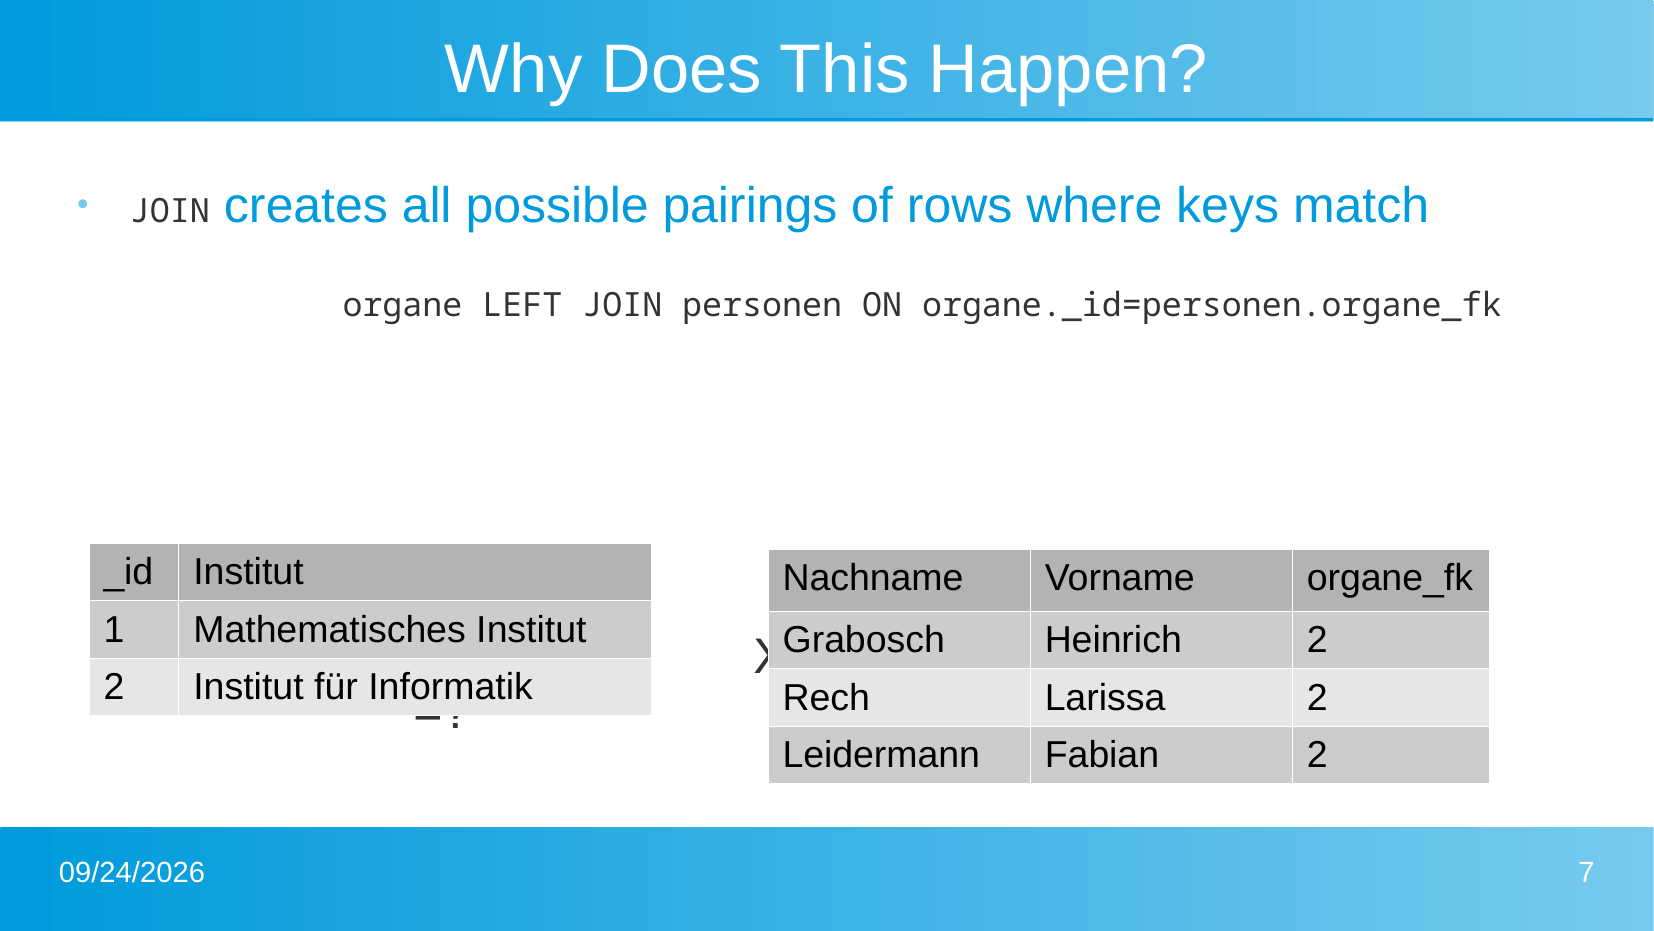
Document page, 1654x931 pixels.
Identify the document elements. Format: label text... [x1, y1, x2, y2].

table_header Nachname [769, 550, 1030, 611]
table_cell Rech [769, 669, 1030, 726]
table_cell Heinrich [1031, 612, 1292, 668]
table_cell Grabosch [769, 612, 1030, 668]
table_cell Leidermann [769, 727, 1030, 783]
table_cell 2 [90, 659, 178, 715]
table_cell Institut für Informatik [179, 659, 651, 715]
table_header Vorname [1031, 550, 1292, 611]
table_cell 2 [1293, 669, 1489, 726]
title Why Does This Happen? [59, 29, 1595, 108]
table_cell 1 [90, 601, 178, 658]
list JOIN creates all possible pairings of rows where keys match organe LEFT JOIN personen ON organe._id=personen.organe_fk X =? [59, 177, 1595, 768]
table_header Institut [179, 544, 651, 600]
table_cell 2 [1293, 727, 1489, 783]
table_cell 2 [1293, 612, 1489, 668]
table_header _id [90, 544, 178, 600]
table_cell Mathematisches Institut [179, 601, 651, 658]
table_cell Fabian [1031, 727, 1292, 783]
table_header organe_fk [1293, 550, 1489, 611]
table_cell Larissa [1031, 669, 1292, 726]
